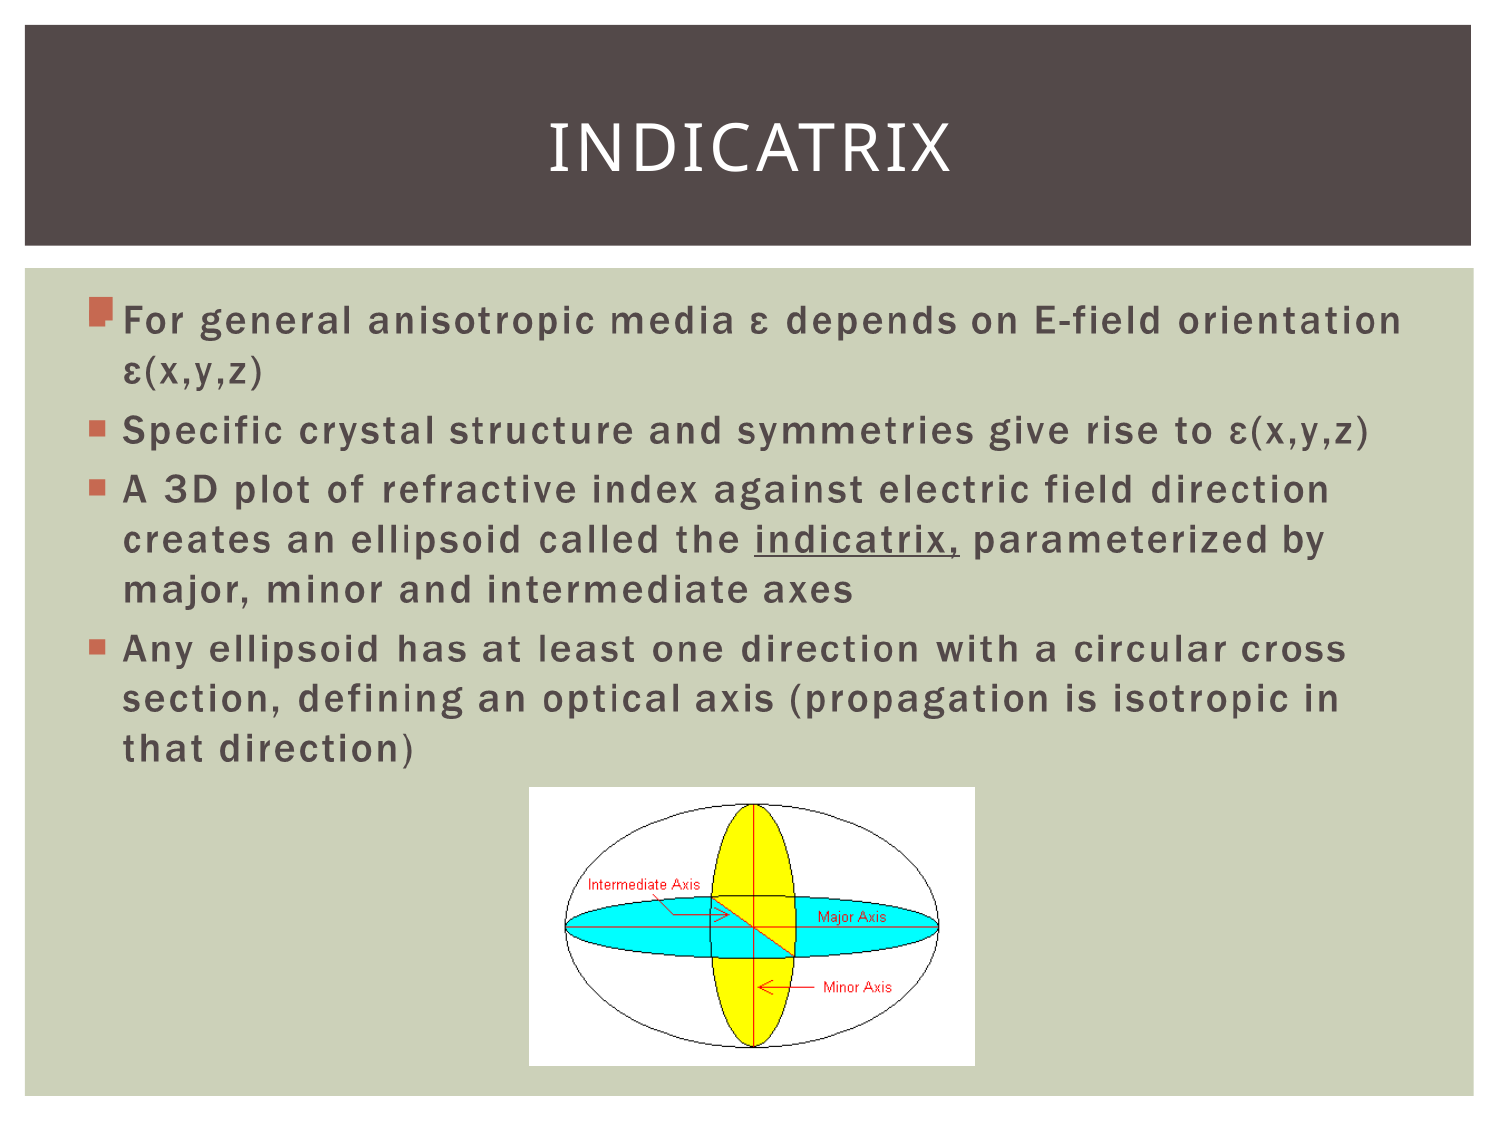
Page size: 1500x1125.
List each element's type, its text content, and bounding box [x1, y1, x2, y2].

title indicatrix [62, 58, 1438, 232]
picture [529, 787, 975, 1066]
list [62, 281, 1442, 1005]
